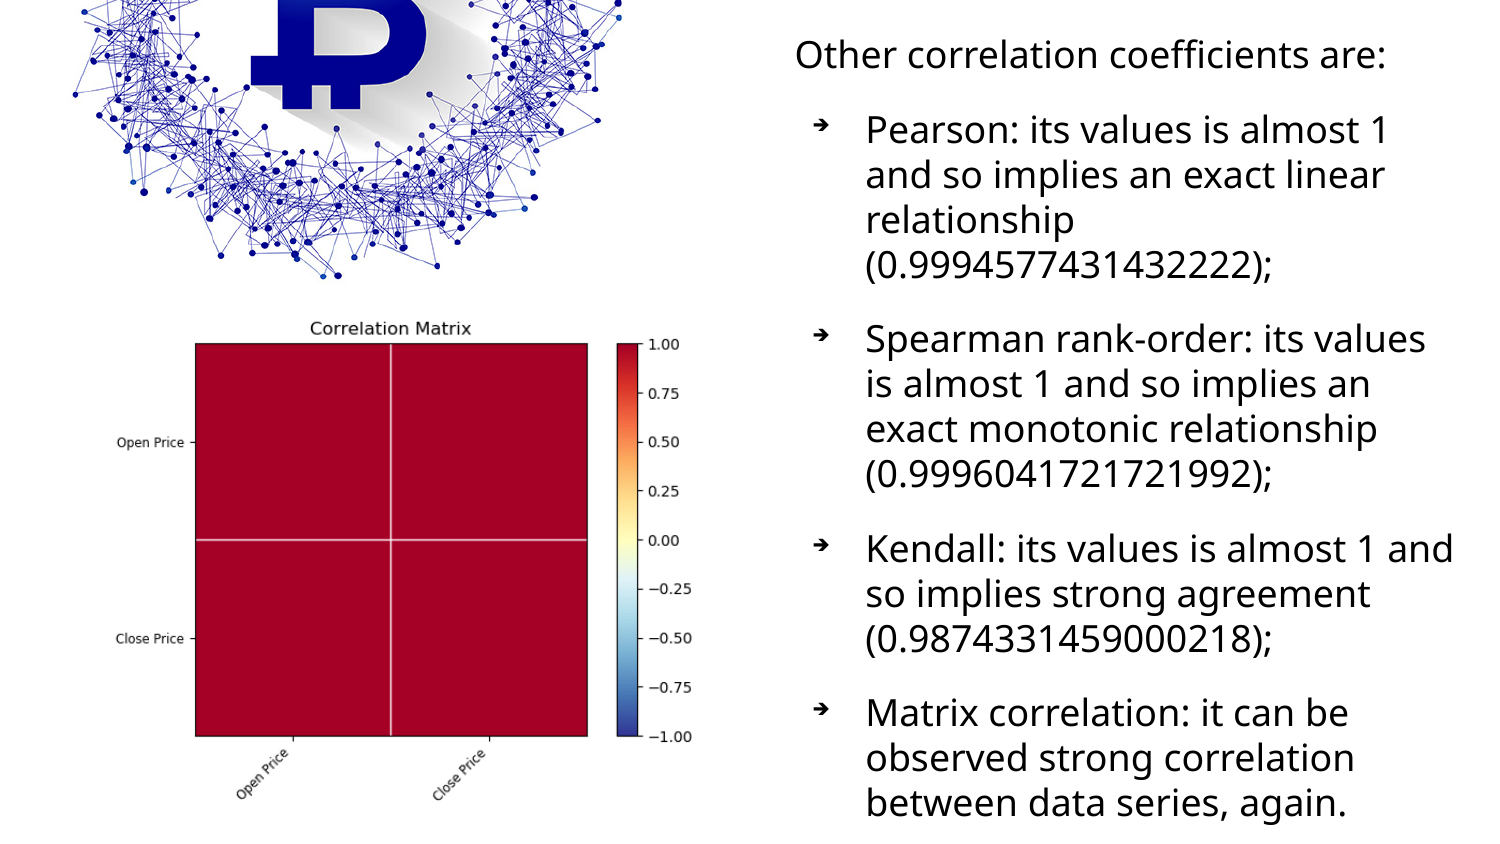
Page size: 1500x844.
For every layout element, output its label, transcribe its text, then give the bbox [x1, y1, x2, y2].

list Other correlation coefficients are: Pearson: its values is almost 1 and so implies an exact linear relationship (0.9994577431432222); Spearman rank-order: its values is almost 1 and so implies an exact monotonic relationship (0.9996041721721992); Kendall: its values is almost 1 and so implies strong agreement (0.9874331459000218); Matrix correlation: it can be observed strong correlation between data series, again. [779, 23, 1477, 284]
picture [0, 0, 1500, 844]
